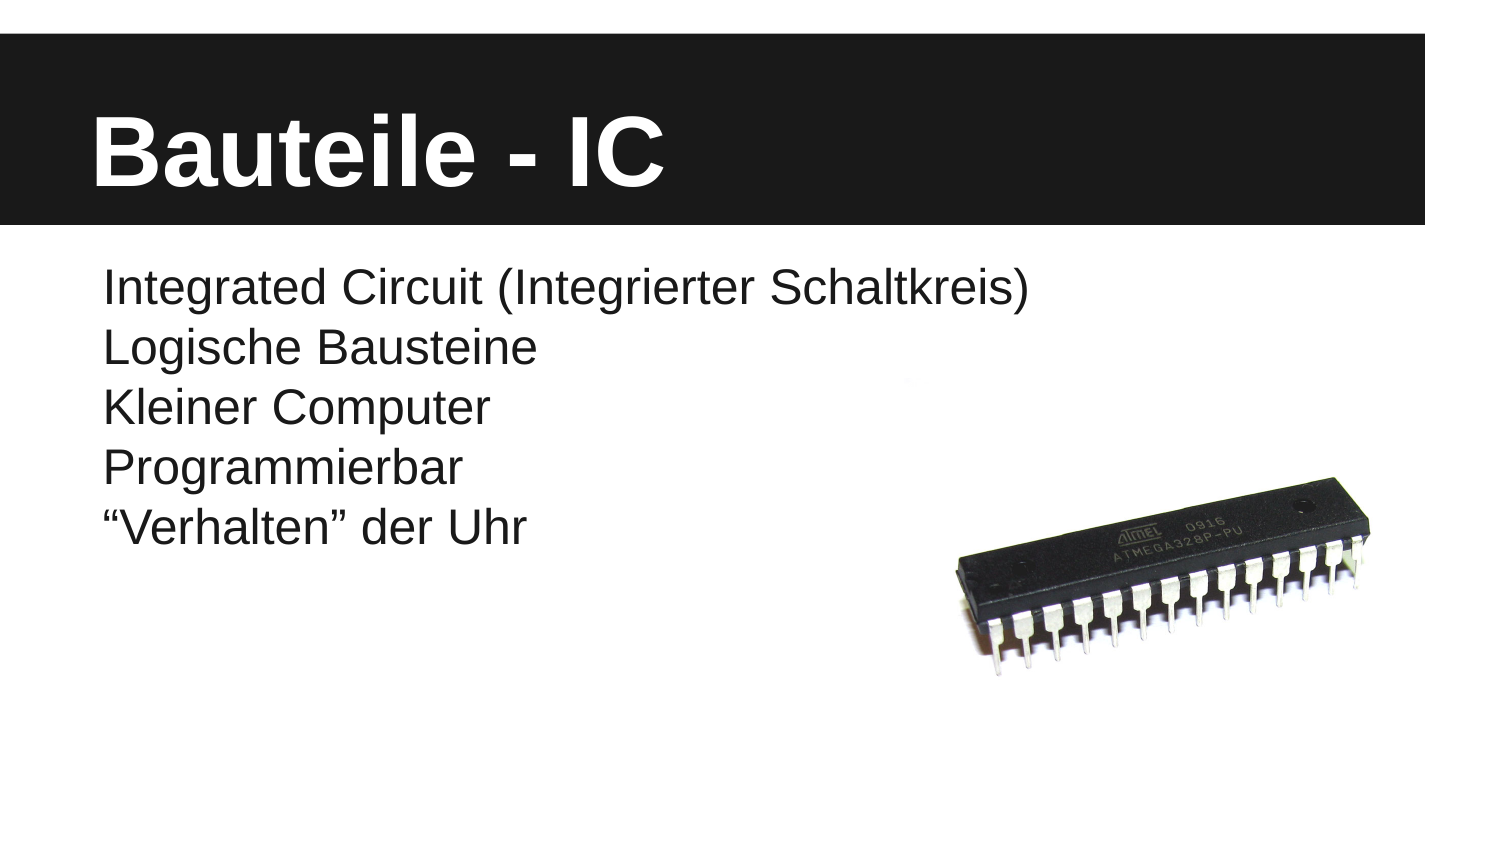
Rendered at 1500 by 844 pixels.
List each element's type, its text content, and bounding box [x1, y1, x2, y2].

title Bauteile - IC [75, 33, 1425, 221]
picture [904, 378, 1425, 770]
list Integrated Circuit (Integrierter Schaltkreis) Logische Bausteine Kleiner Computer Programmierbar “Verhalten” der Uhr [75, 239, 1425, 808]
